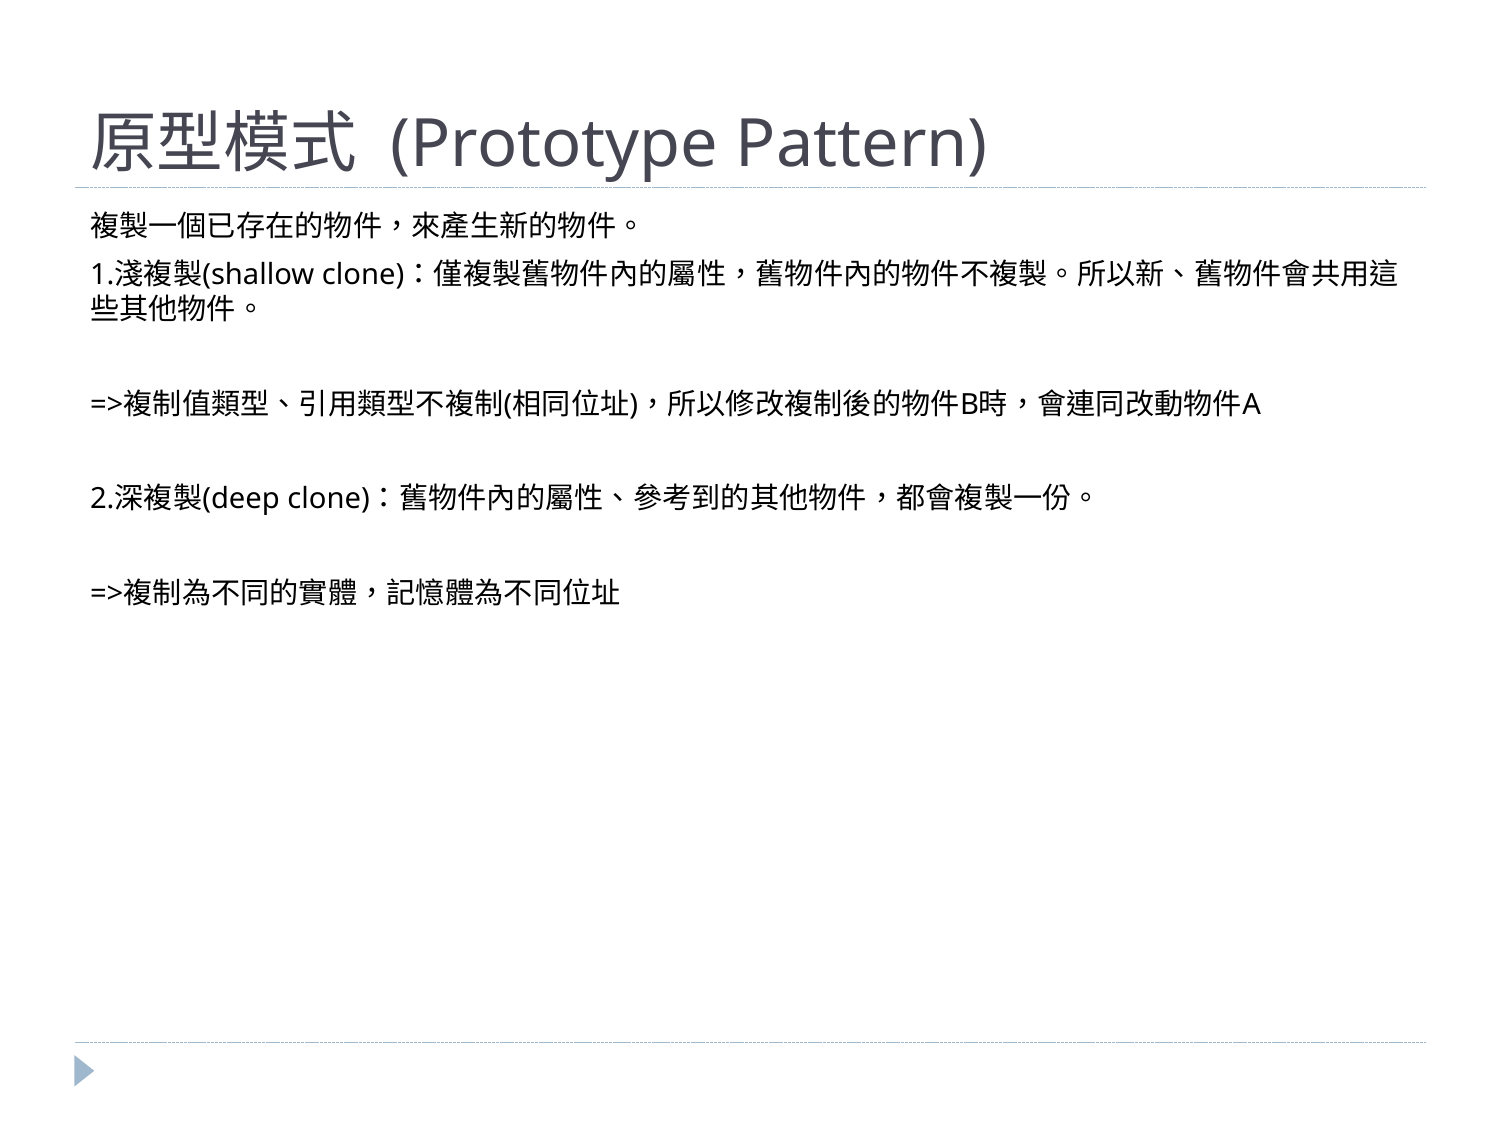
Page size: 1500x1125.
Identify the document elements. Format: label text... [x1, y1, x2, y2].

title 原型模式 (Prototype Pattern) [75, 24, 1425, 188]
list 複製一個已存在的物件，來產生新的物件。 1.淺複製(shallow clone)：僅複製舊物件內的屬性，舊物件內的物件不複製。所以新、舊物件會共用這些其他物件。 =>複制值類型、引用類型不複制(相同位址)，所以修改複制後的物件B時，會連同改動物件A 2.深複製(deep clone)：舊物件內的屬性、參考到的其他物件，都會複製一份。 =>複制為不同的實體，記憶體為不同位址 [75, 200, 1425, 1010]
